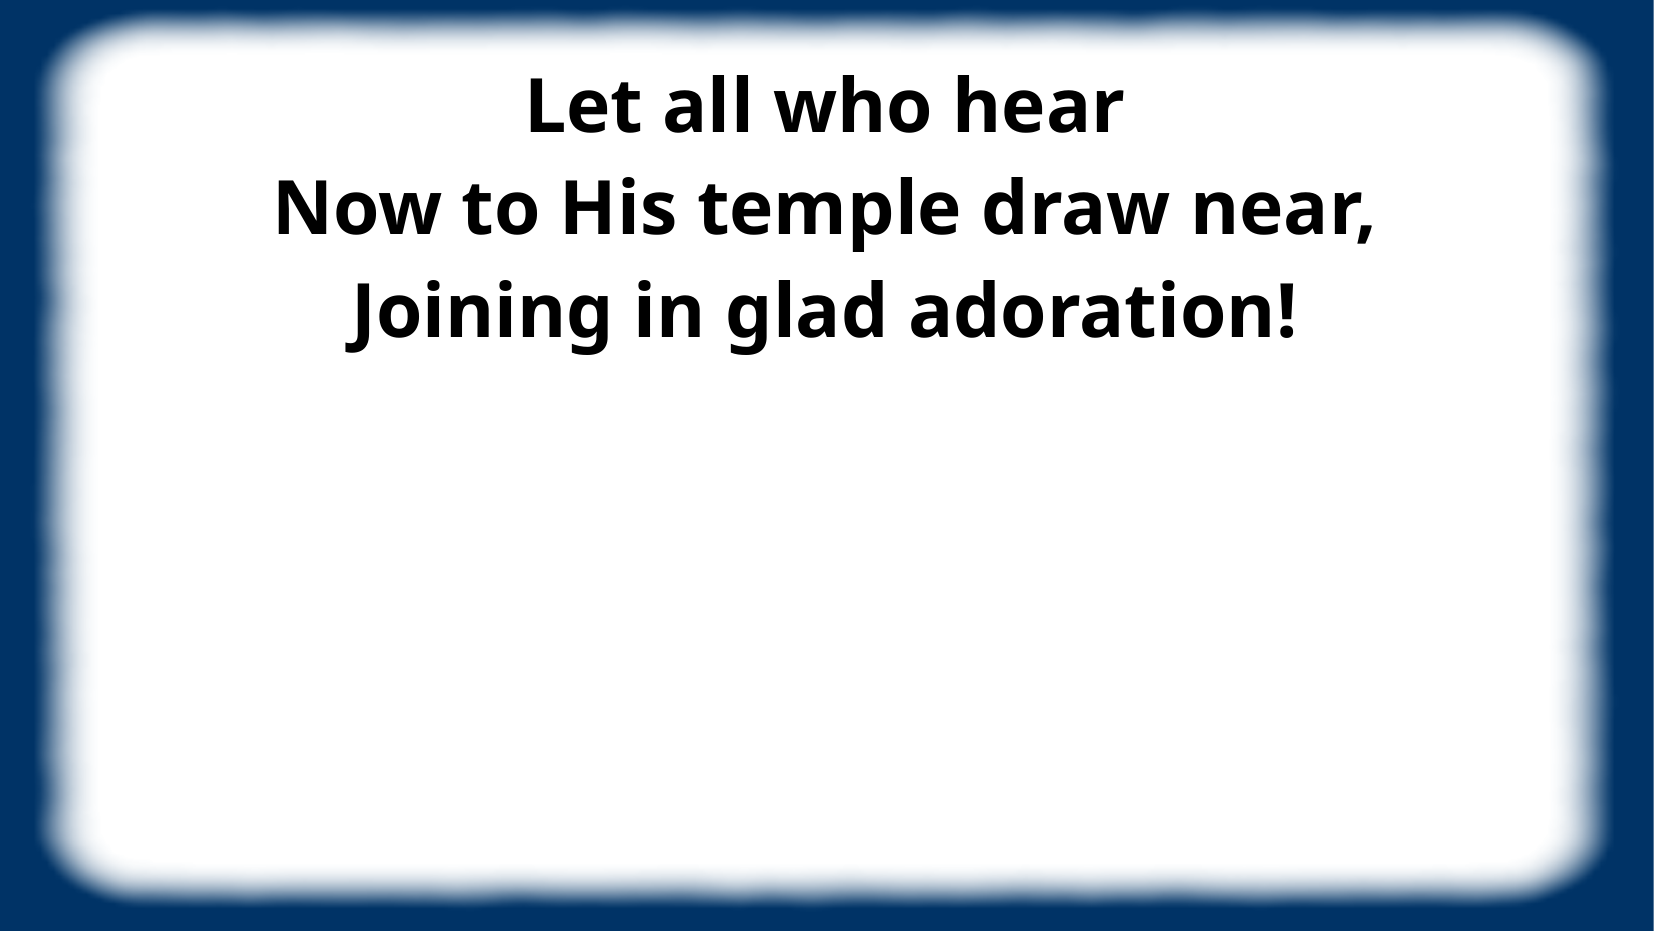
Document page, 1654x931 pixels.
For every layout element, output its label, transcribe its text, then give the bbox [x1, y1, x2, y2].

text_box Let all who hear Now to His temple draw near, Joining in glad adoration! [90, 45, 1561, 376]
picture [0, 0, 1654, 931]
